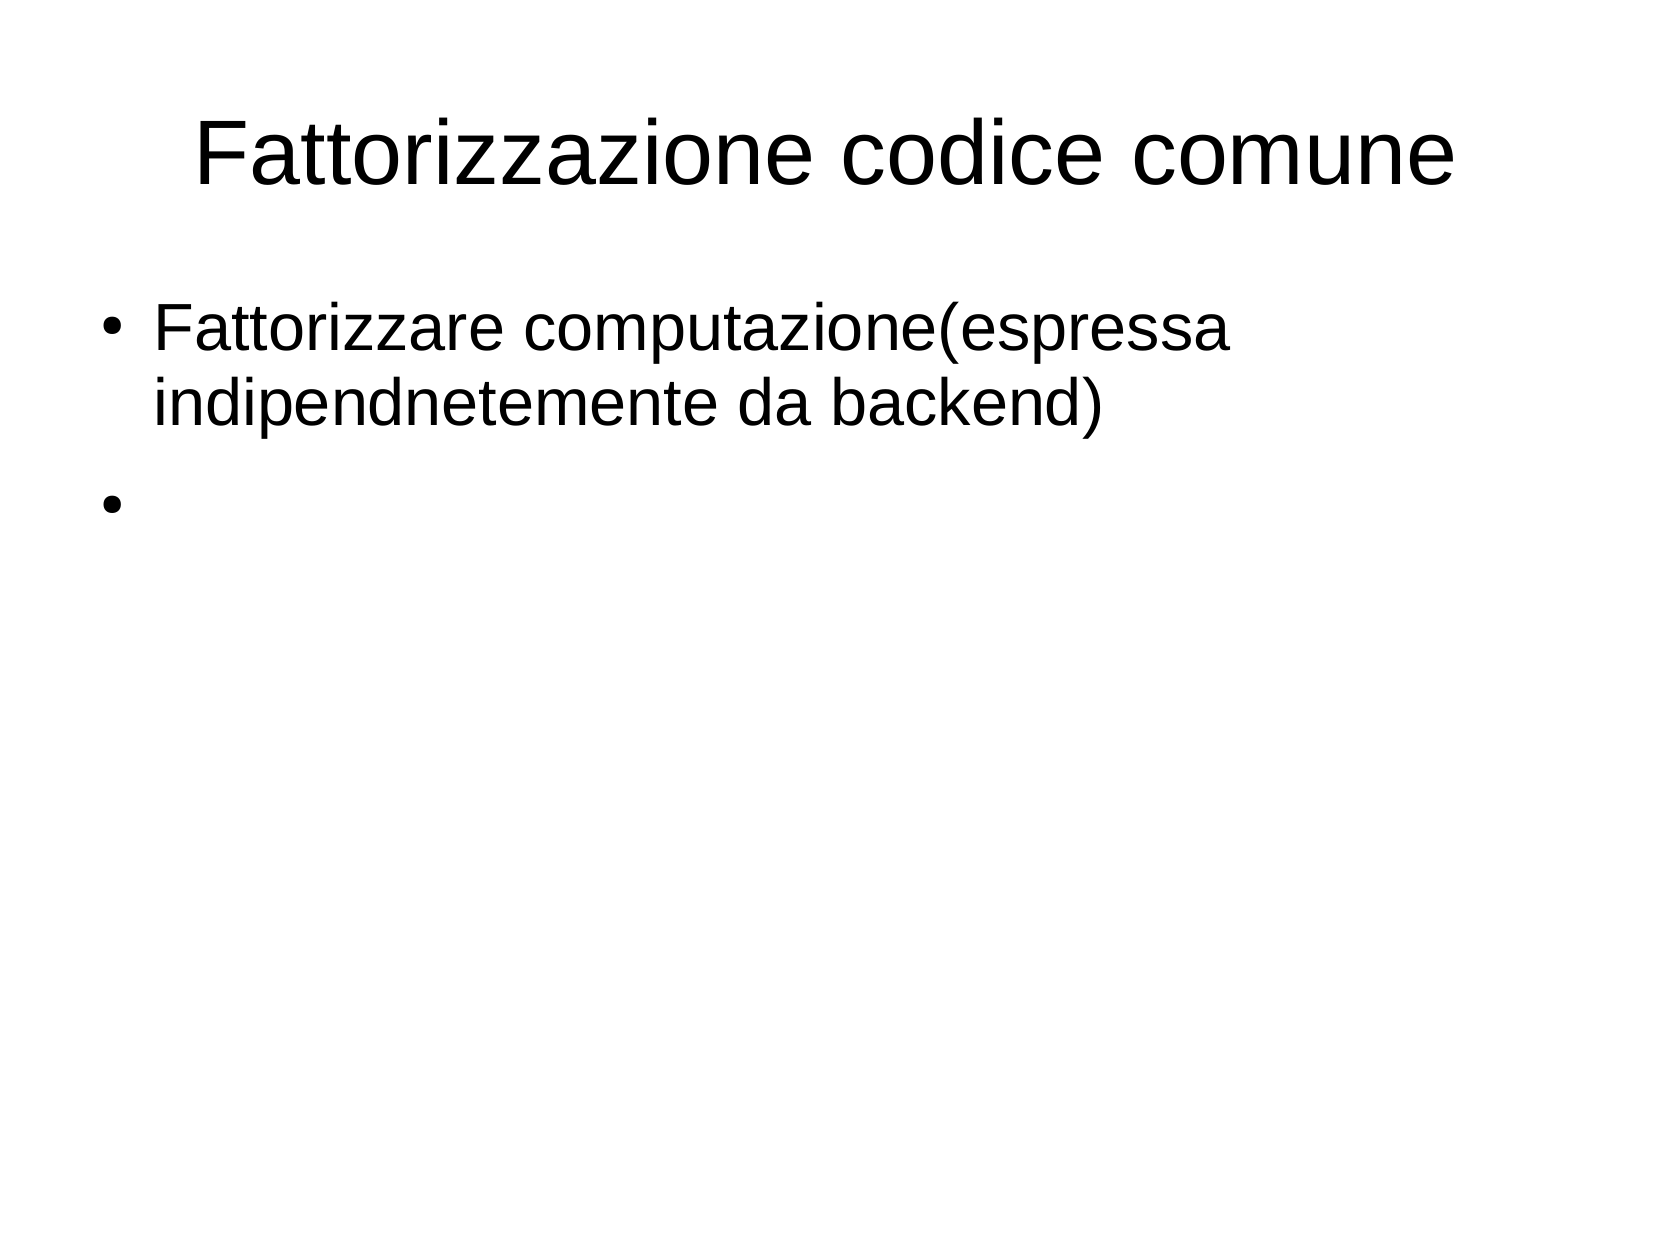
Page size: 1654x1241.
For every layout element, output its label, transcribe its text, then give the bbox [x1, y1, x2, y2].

list Fattorizzare computazione(espressa indipendnetemente da backend) [82, 290, 1571, 1010]
title Fattorizzazione codice comune [82, 49, 1571, 257]
